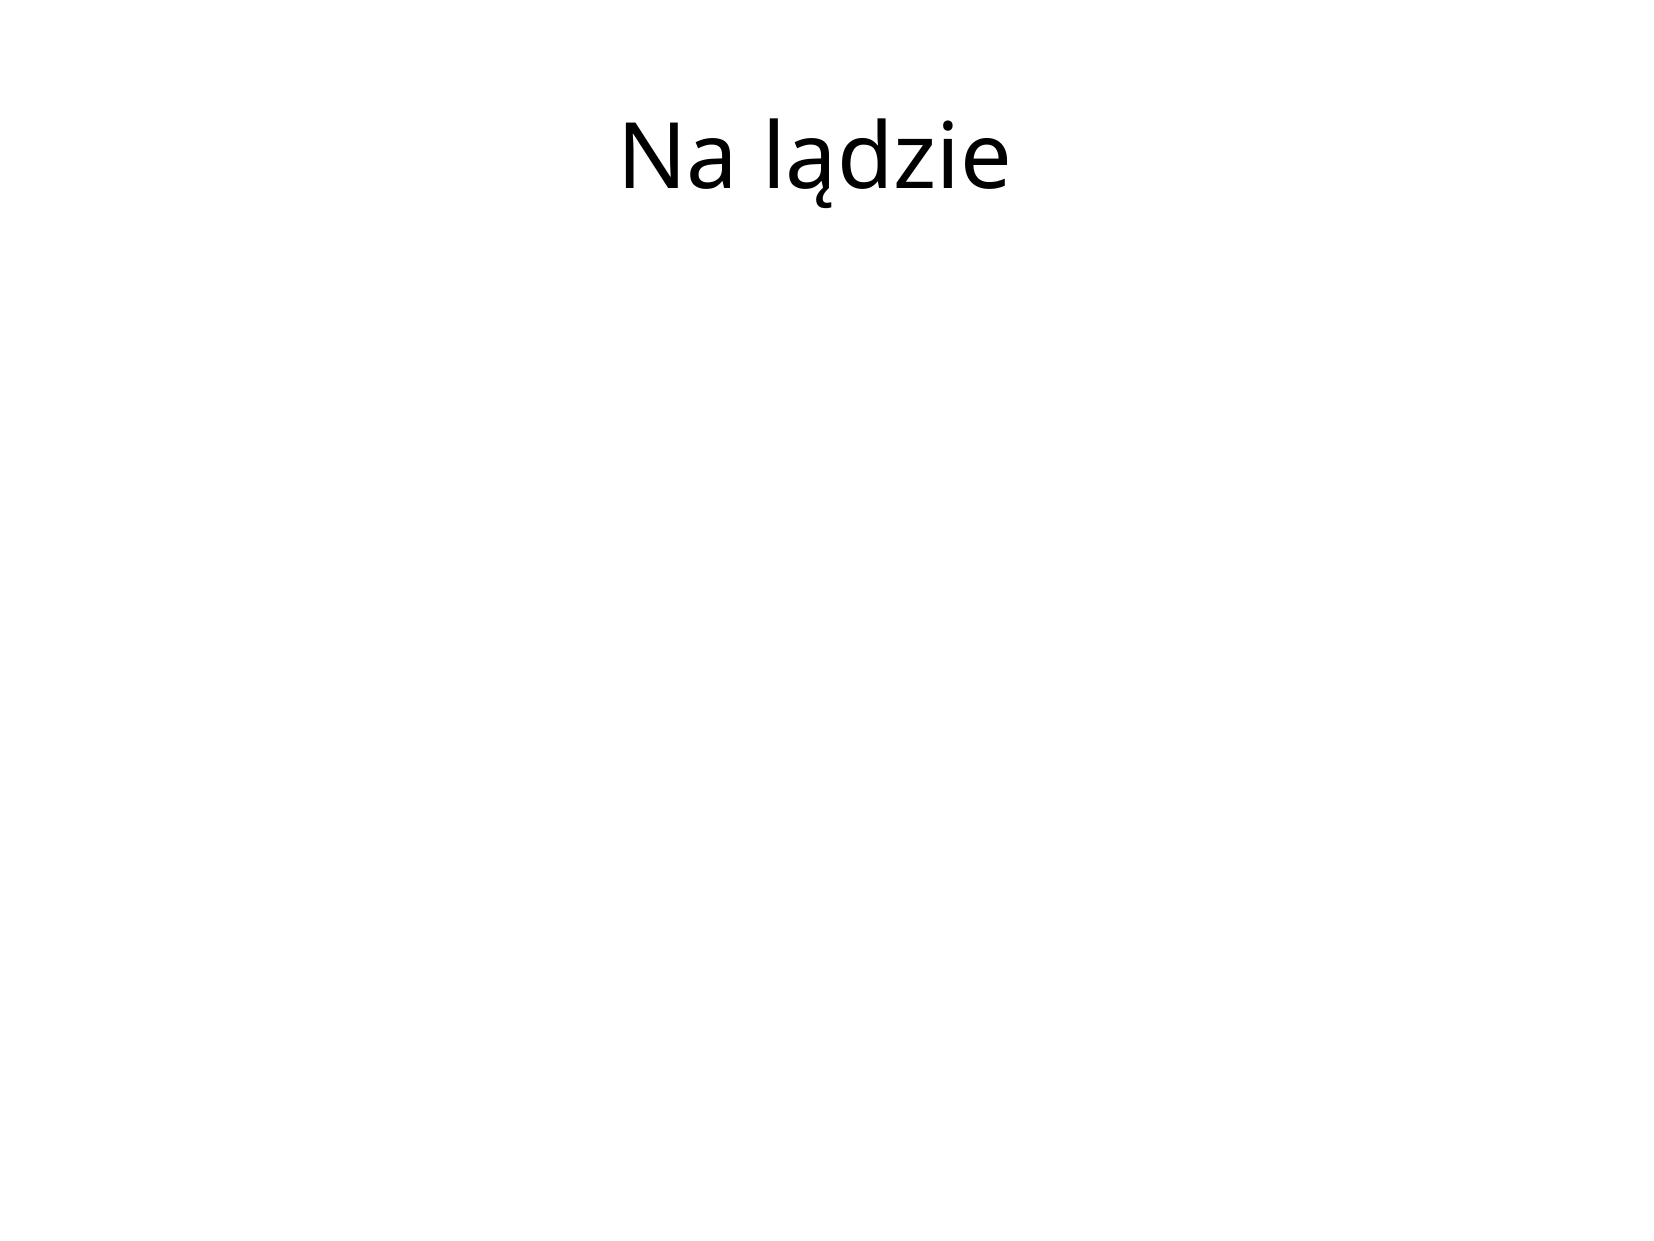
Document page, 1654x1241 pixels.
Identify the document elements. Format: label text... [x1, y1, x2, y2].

title Na lądzie [82, 49, 1571, 257]
